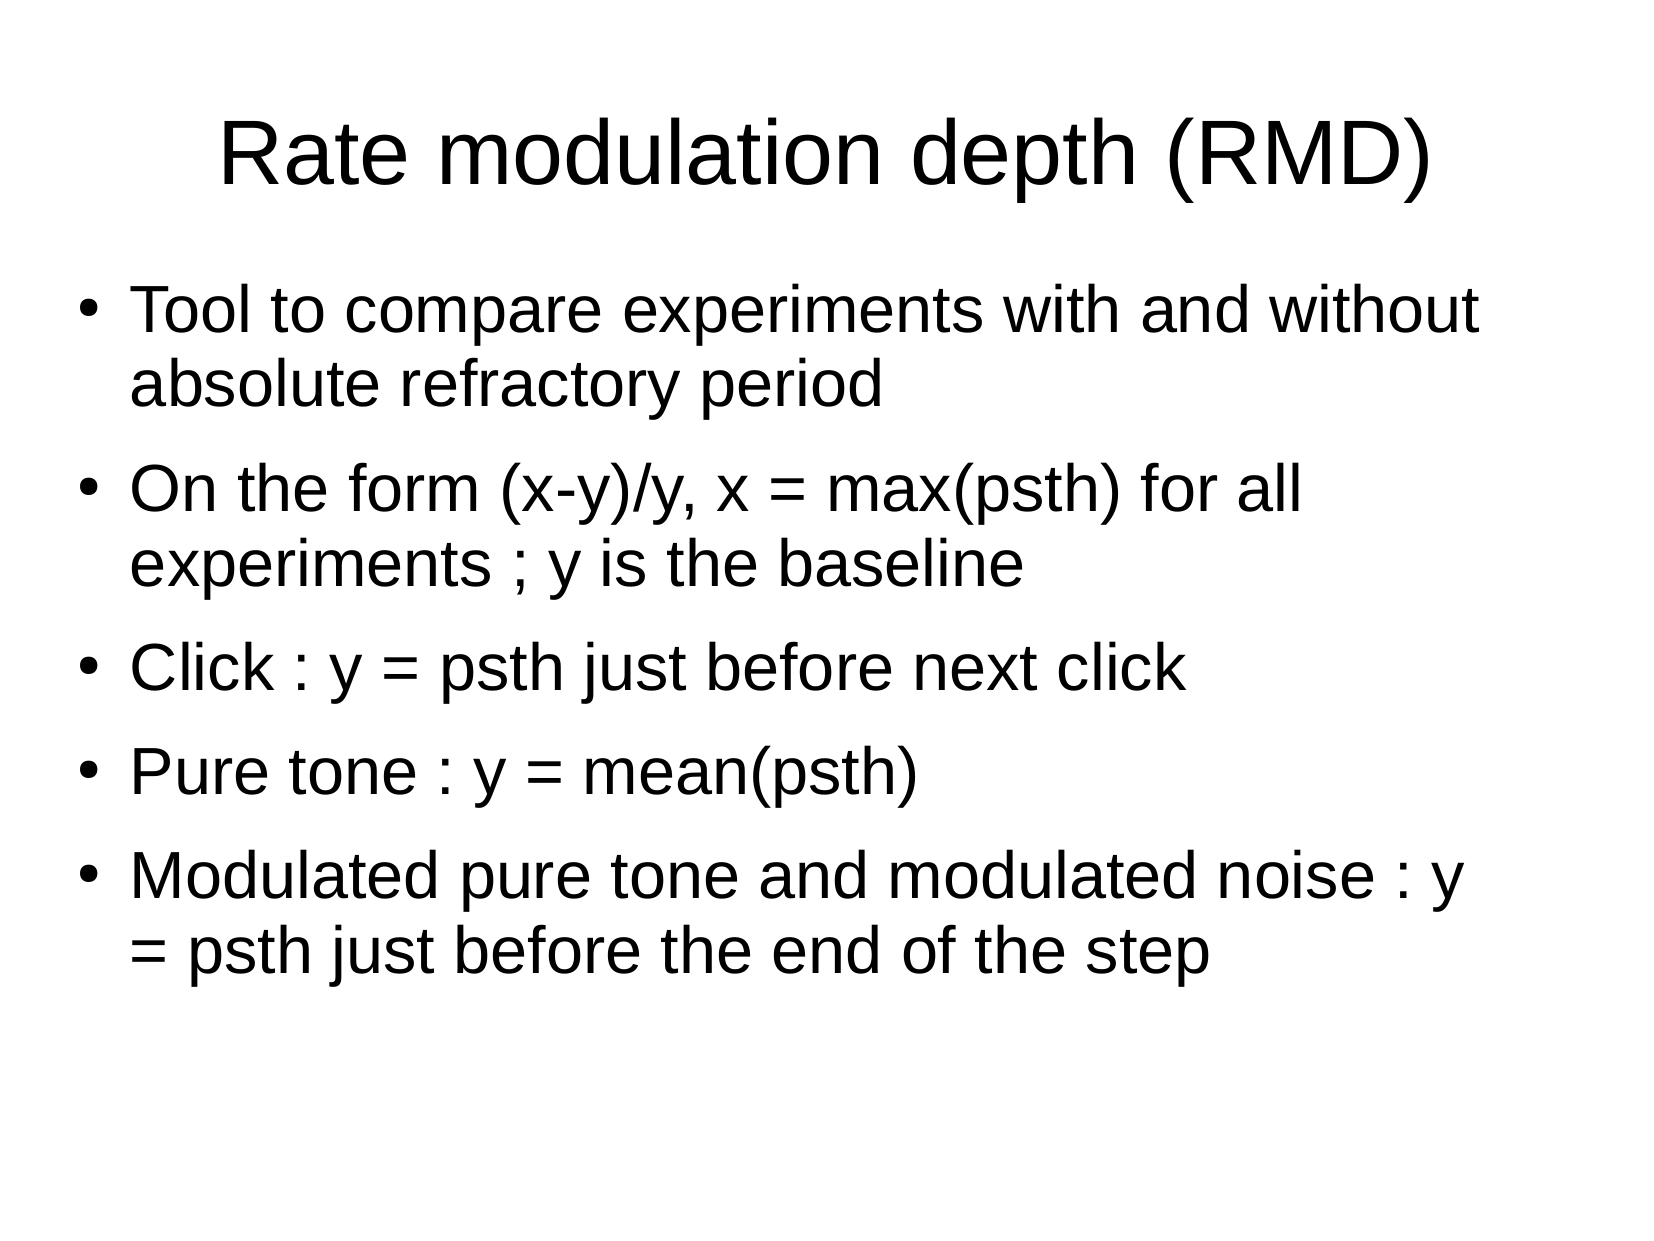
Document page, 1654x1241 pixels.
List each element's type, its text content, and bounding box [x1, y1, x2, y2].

title Rate modulation depth (RMD) [82, 49, 1571, 257]
list Tool to compare experiments with and without absolute refractory period On the form (x-y)/y, x = max(psth) for all experiments ; y is the baseline Click : y = psth just before next click Pure tone : y = mean(psth) Modulated pure tone and modulated noise : y = psth just before the end of the step [59, 271, 1515, 1134]
